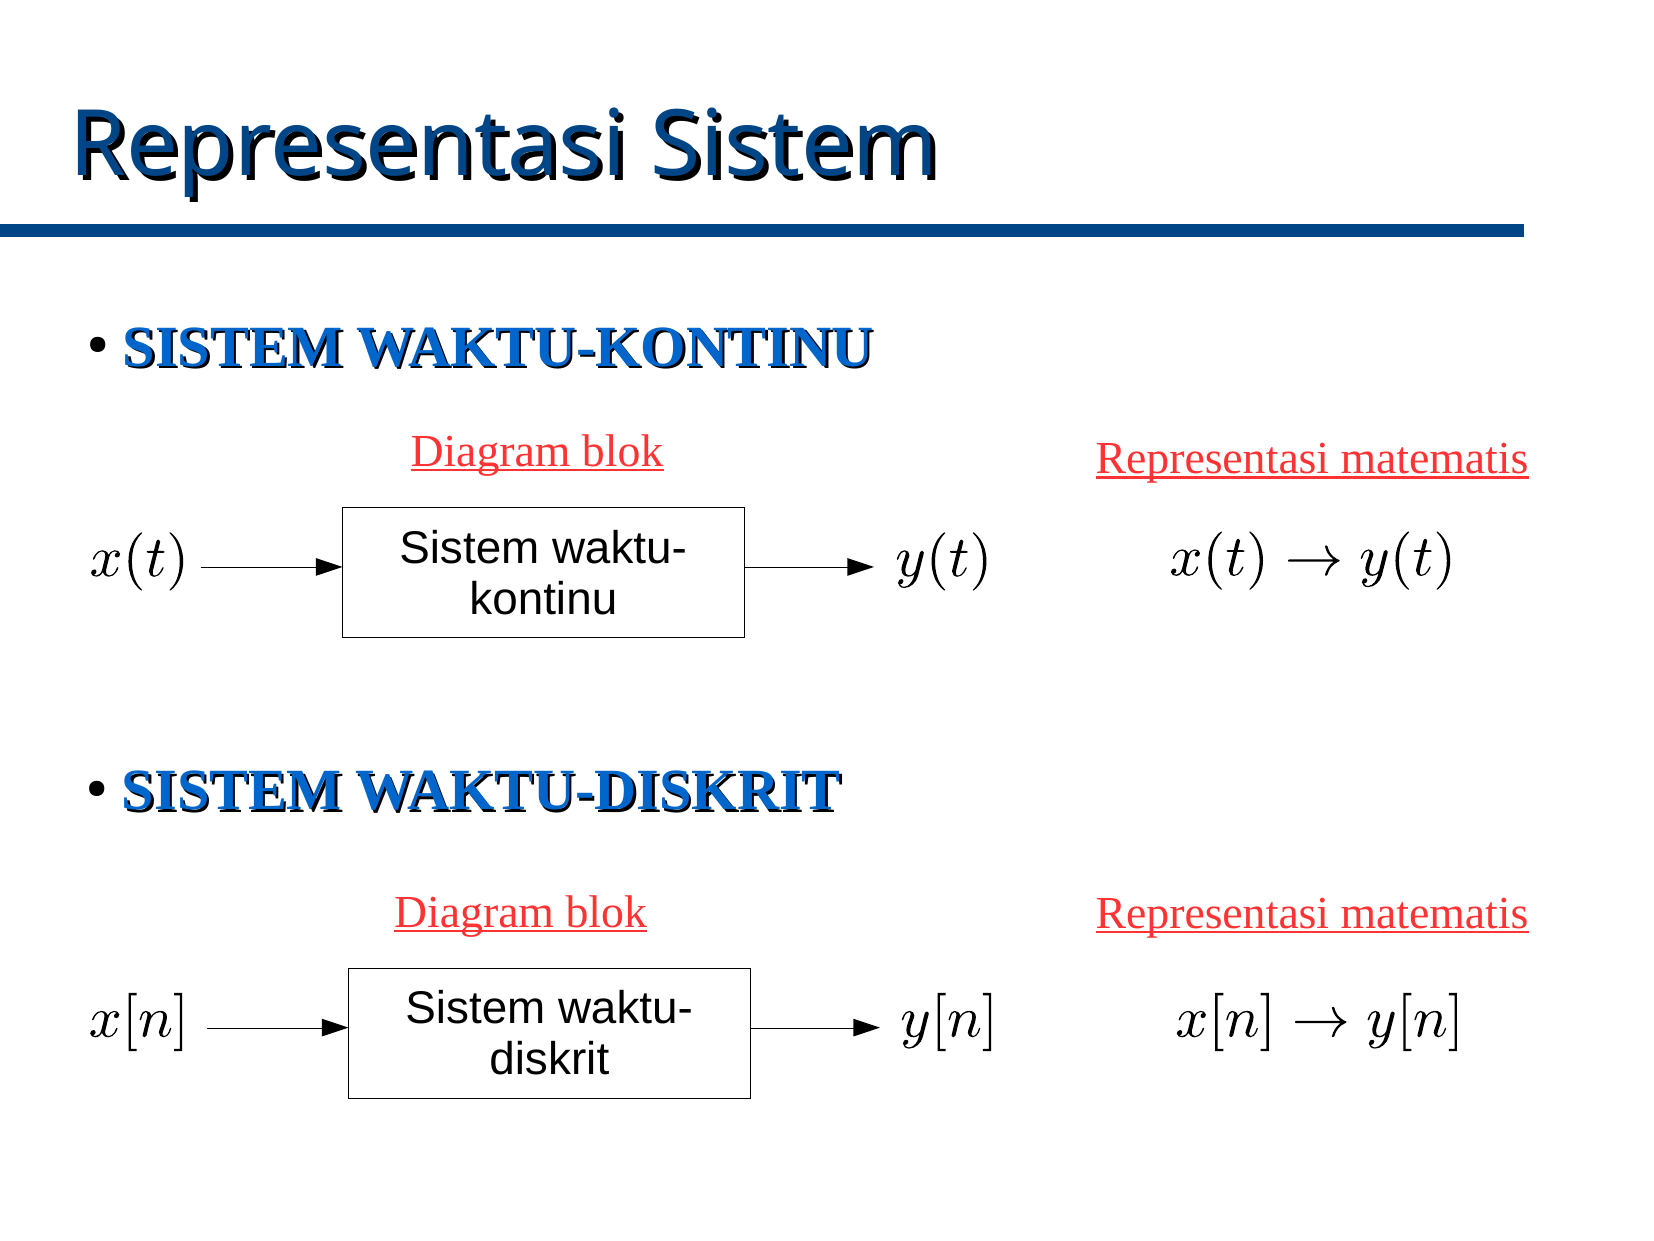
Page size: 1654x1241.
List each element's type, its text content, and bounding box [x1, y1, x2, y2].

text_box Sistem waktu-diskrit [348, 968, 751, 1099]
text_box Representasi matematis [1080, 879, 1543, 957]
text_box [89, 532, 189, 591]
text_box SISTEM WAKTU-KONTINU [72, 307, 887, 408]
text_box [0, 224, 1524, 237]
text_box Sistem waktu-kontinu [342, 507, 745, 638]
text_box [1169, 531, 1457, 590]
text_box [900, 992, 999, 1052]
text_box [1175, 992, 1464, 1052]
text_box [895, 532, 993, 591]
text_box Representasi matematis [1080, 425, 1543, 502]
text_box Representasi Sistem [69, 83, 1275, 197]
text_box [88, 992, 190, 1052]
text_box Diagram blok [395, 418, 680, 495]
text_box Diagram blok [379, 878, 663, 956]
text_box SISTEM WAKTU-DISKRIT [71, 750, 857, 851]
